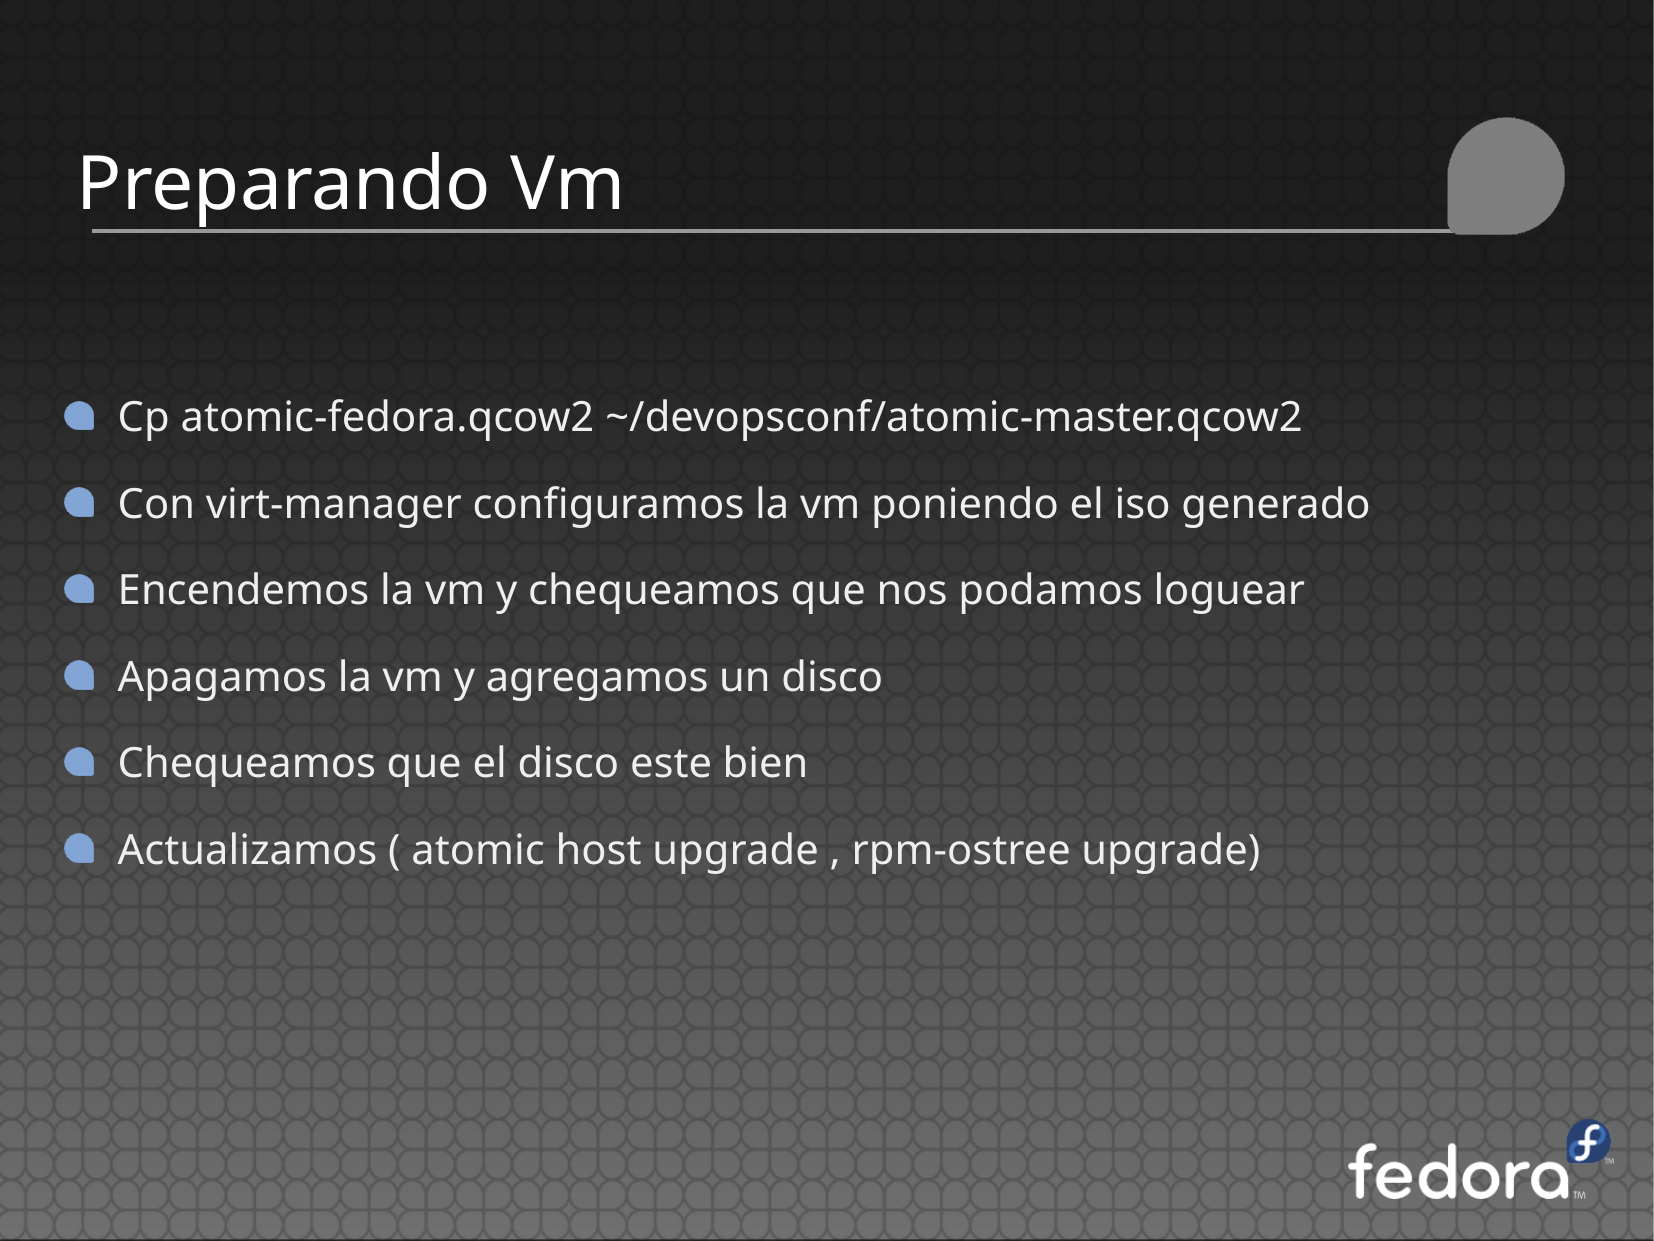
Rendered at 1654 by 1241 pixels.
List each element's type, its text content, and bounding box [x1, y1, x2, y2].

picture [0, 0, 1654, 1241]
title Preparando Vm [76, 112, 1566, 249]
list Cp atomic-fedora.qcow2 ~/devopsconf/atomic-master.qcow2 Con virt-manager configuramos la vm poniendo el iso generado Encendemos la vm y chequeamos que nos podamos loguear Apagamos la vm y agregamos un disco Chequeamos que el disco este bien Actualizamos ( atomic host upgrade , rpm-ostree upgrade) [46, 300, 1536, 1241]
